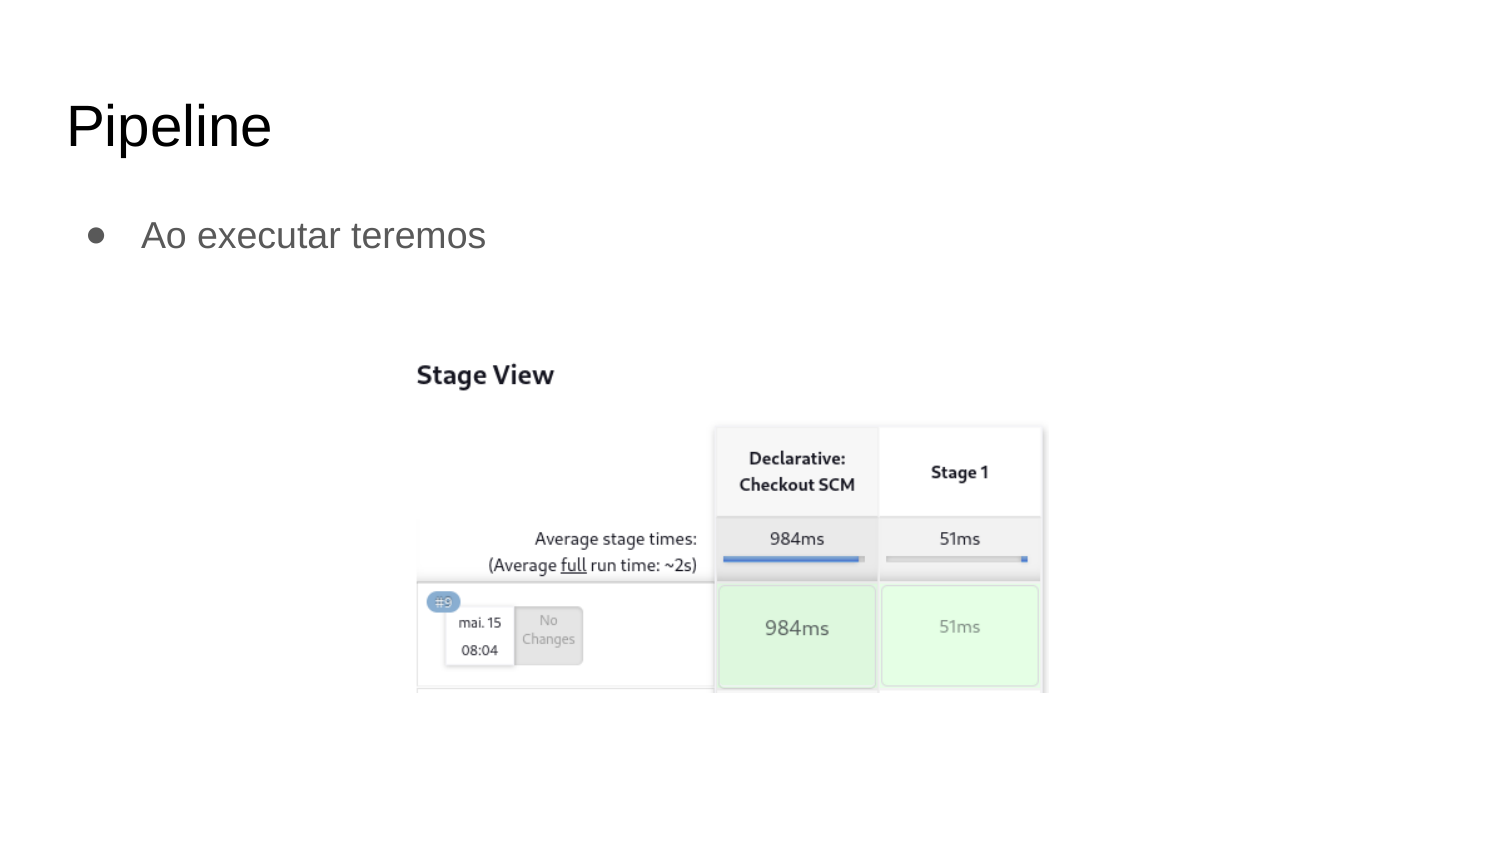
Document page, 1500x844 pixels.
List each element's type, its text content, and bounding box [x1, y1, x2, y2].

picture [383, 324, 1049, 693]
title Pipeline [51, 72, 1449, 167]
list Ao executar teremos [51, 189, 1489, 750]
